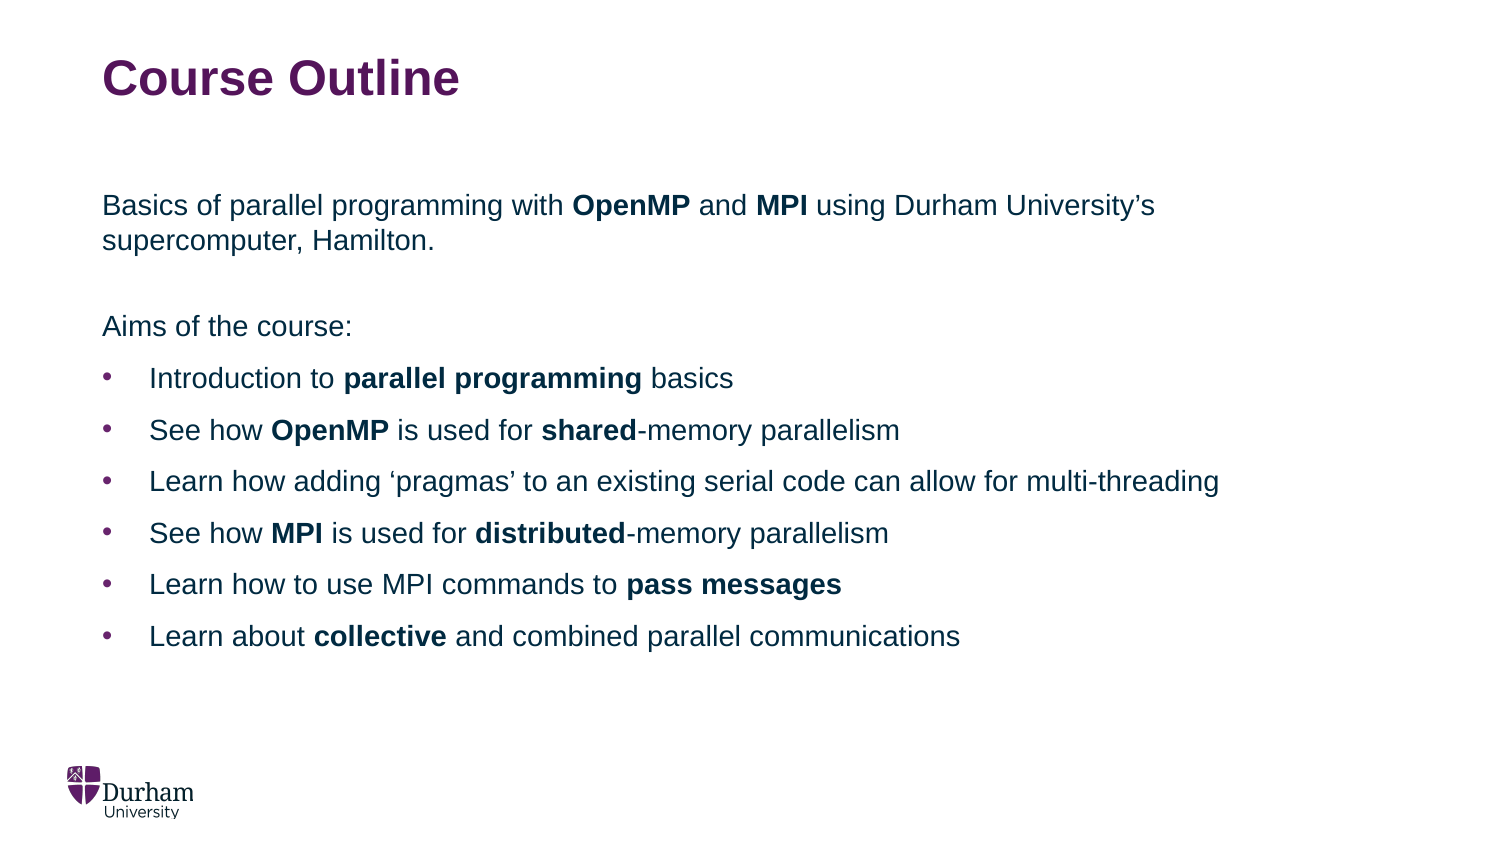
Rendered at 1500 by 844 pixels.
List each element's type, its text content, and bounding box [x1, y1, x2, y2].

picture [67, 766, 193, 819]
list Basics of parallel programming with OpenMP and MPI using Durham University’s supercomputer, Hamilton. Aims of the course: Introduction to parallel programming basics See how OpenMP is used for shared-memory parallelism Learn how adding ‘pragmas’ to an existing serial code can allow for multi-threading See how MPI is used for distributed-memory parallelism Learn how to use MPI commands to pass messages Learn about collective and combined parallel communications [101, 186, 1296, 524]
title Course Outline [101, 45, 1399, 187]
